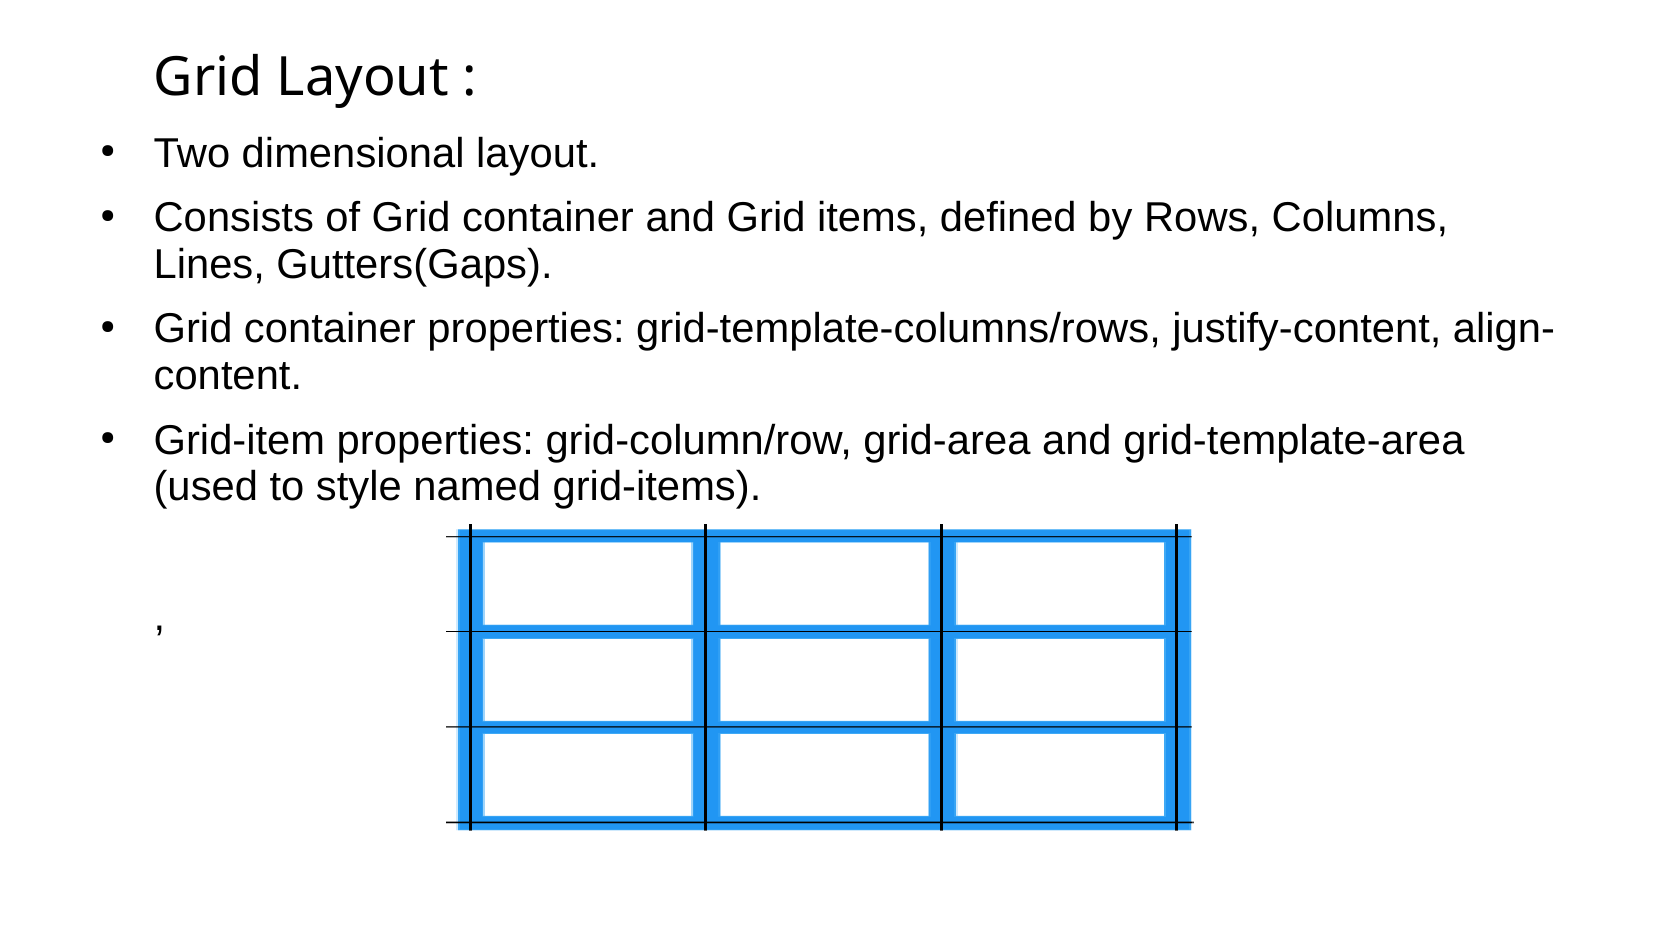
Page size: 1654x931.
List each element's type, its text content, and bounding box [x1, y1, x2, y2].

list Grid Layout : Two dimensional layout. Consists of Grid container and Grid items, defined by Rows, Columns, Lines, Gutters(Gaps). Grid container properties: grid-template-columns/rows, justify-content, align-content. Grid-item properties: grid-column/row, grid-area and grid-template-area (used to style named grid-items). , [82, 37, 1571, 757]
picture [446, 524, 1207, 837]
